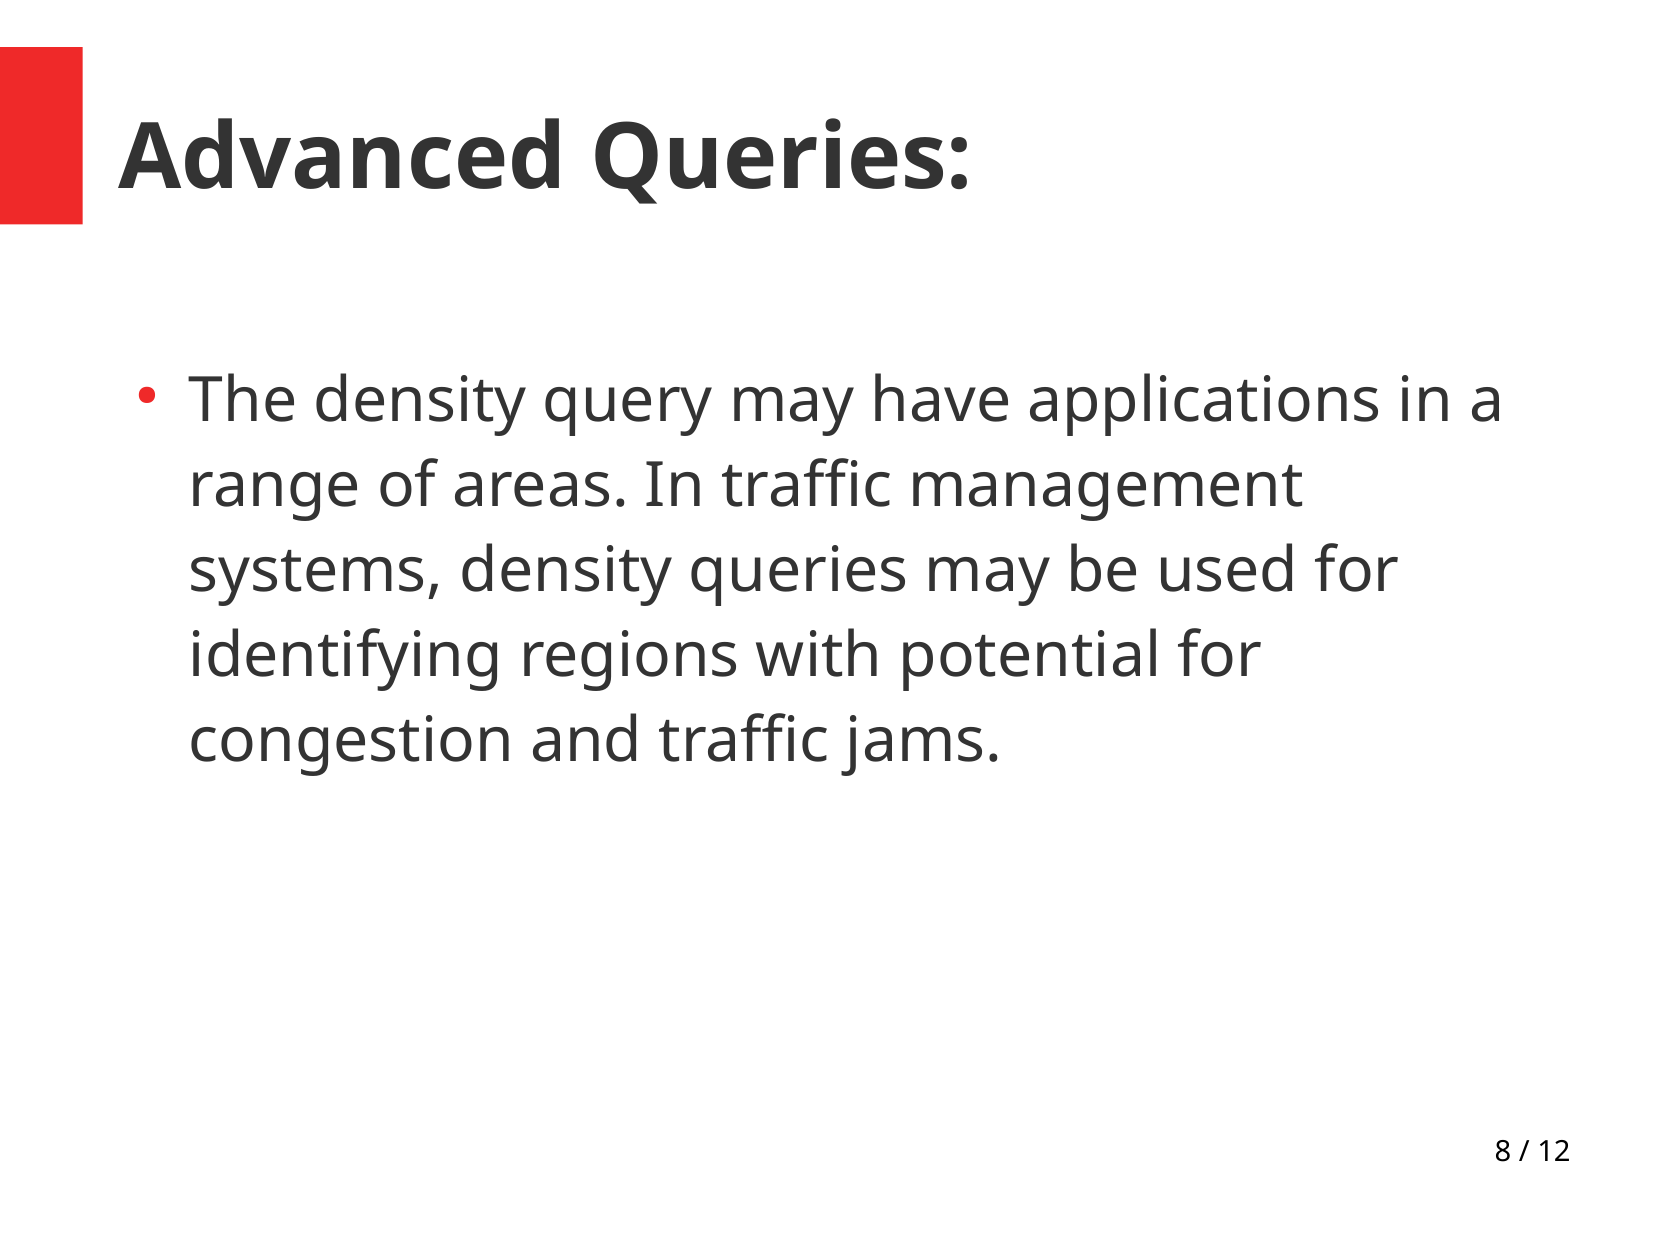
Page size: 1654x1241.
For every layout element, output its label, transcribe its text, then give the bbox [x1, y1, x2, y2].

title Advanced Queries: [118, 49, 1571, 257]
list The density query may have applications in a range of areas. In traffic management systems, density queries may be used for identifying regions with potential for congestion and traffic jams. [118, 354, 1536, 1074]
